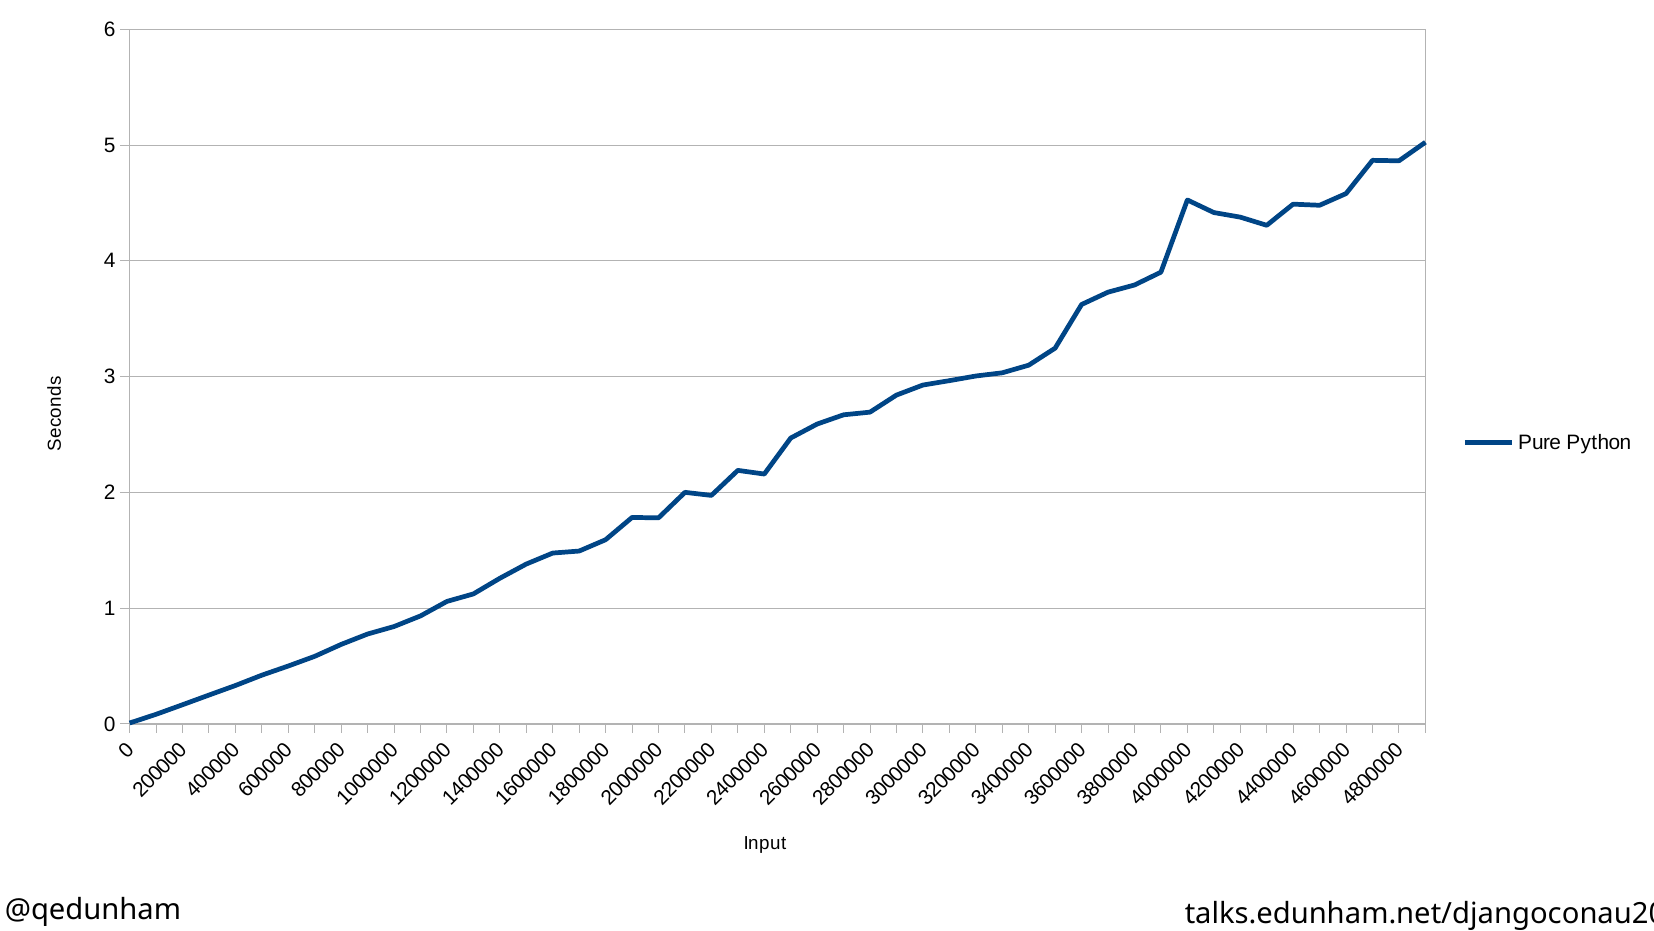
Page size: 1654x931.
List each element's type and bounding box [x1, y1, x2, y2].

chart [11, 0, 1651, 886]
